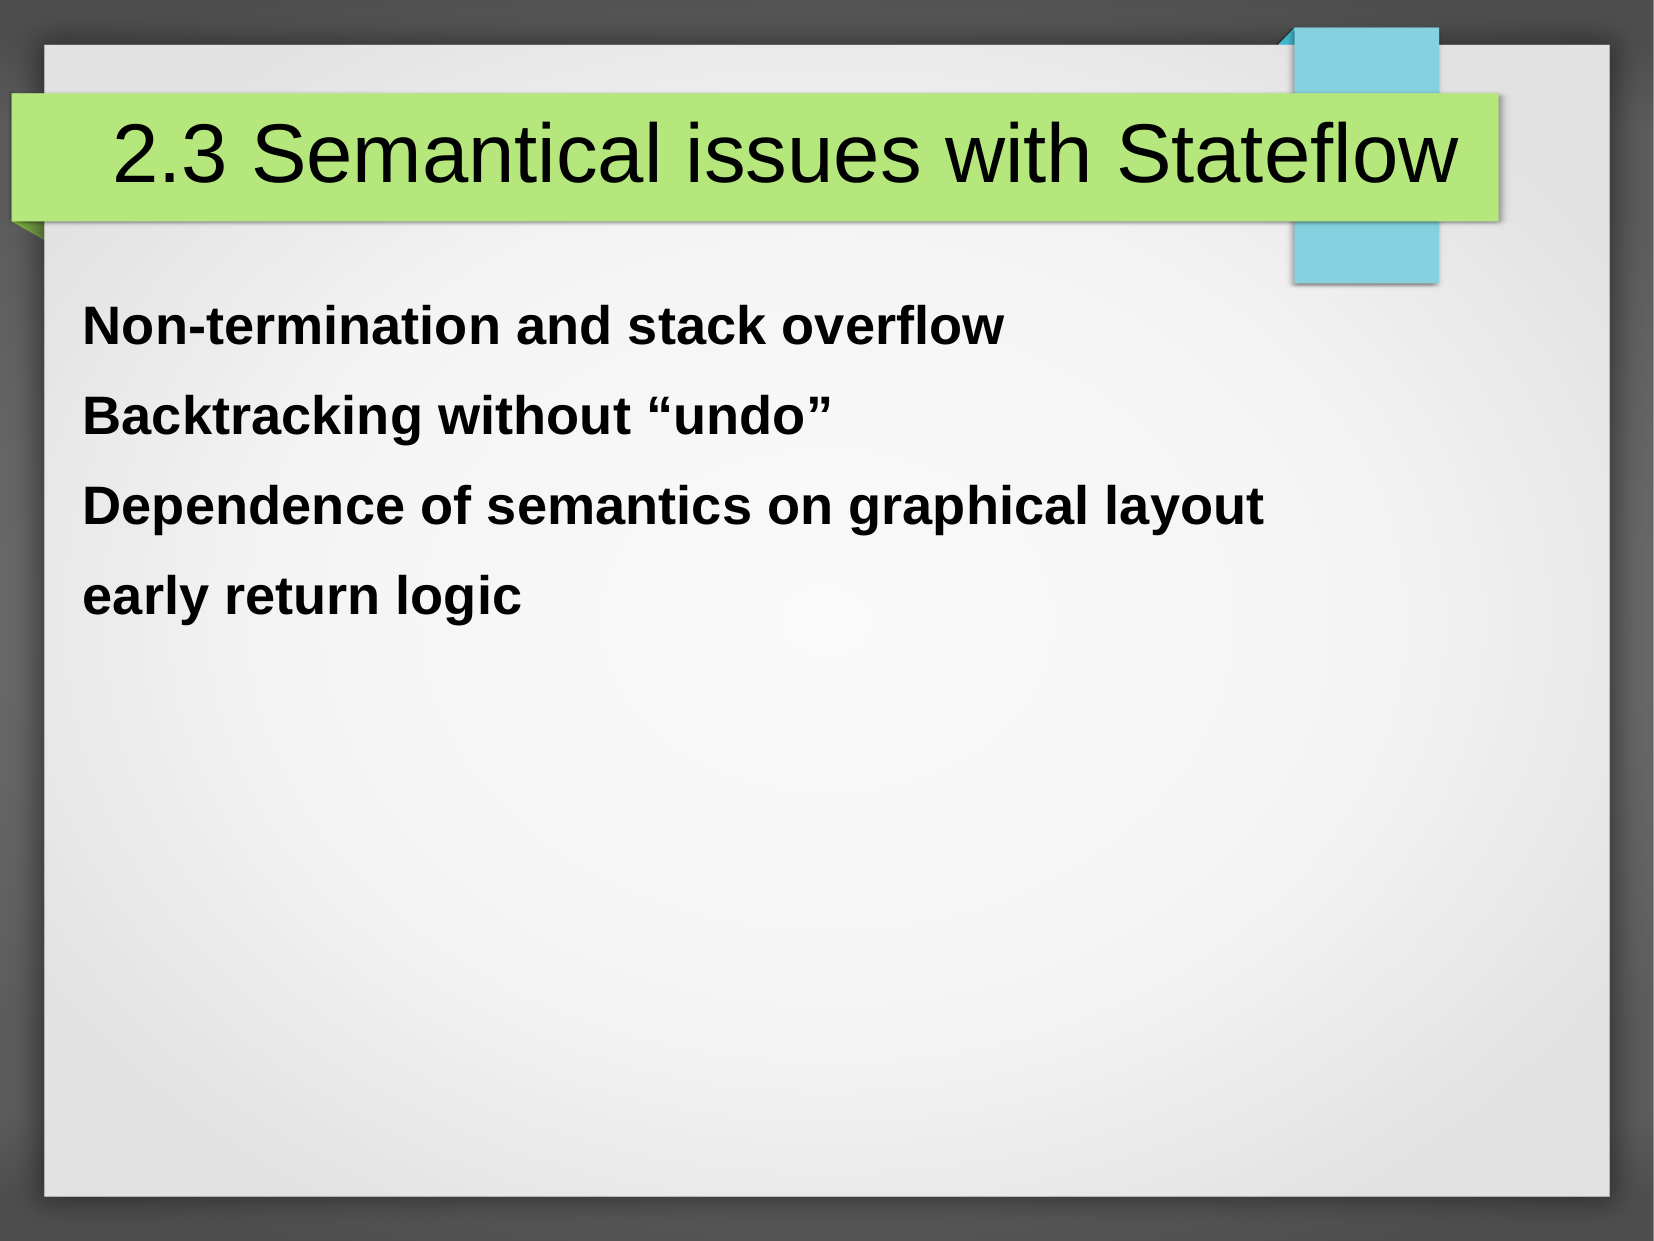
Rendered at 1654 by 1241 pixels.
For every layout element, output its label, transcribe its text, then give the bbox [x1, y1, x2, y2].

list Non-termination and stack overflow Backtracking without “undo” Dependence of semantics on graphical layout early return logic [82, 295, 1571, 1015]
title 2.3 Semantical issues with Stateflow [82, 94, 1465, 213]
picture [0, 0, 1654, 1241]
